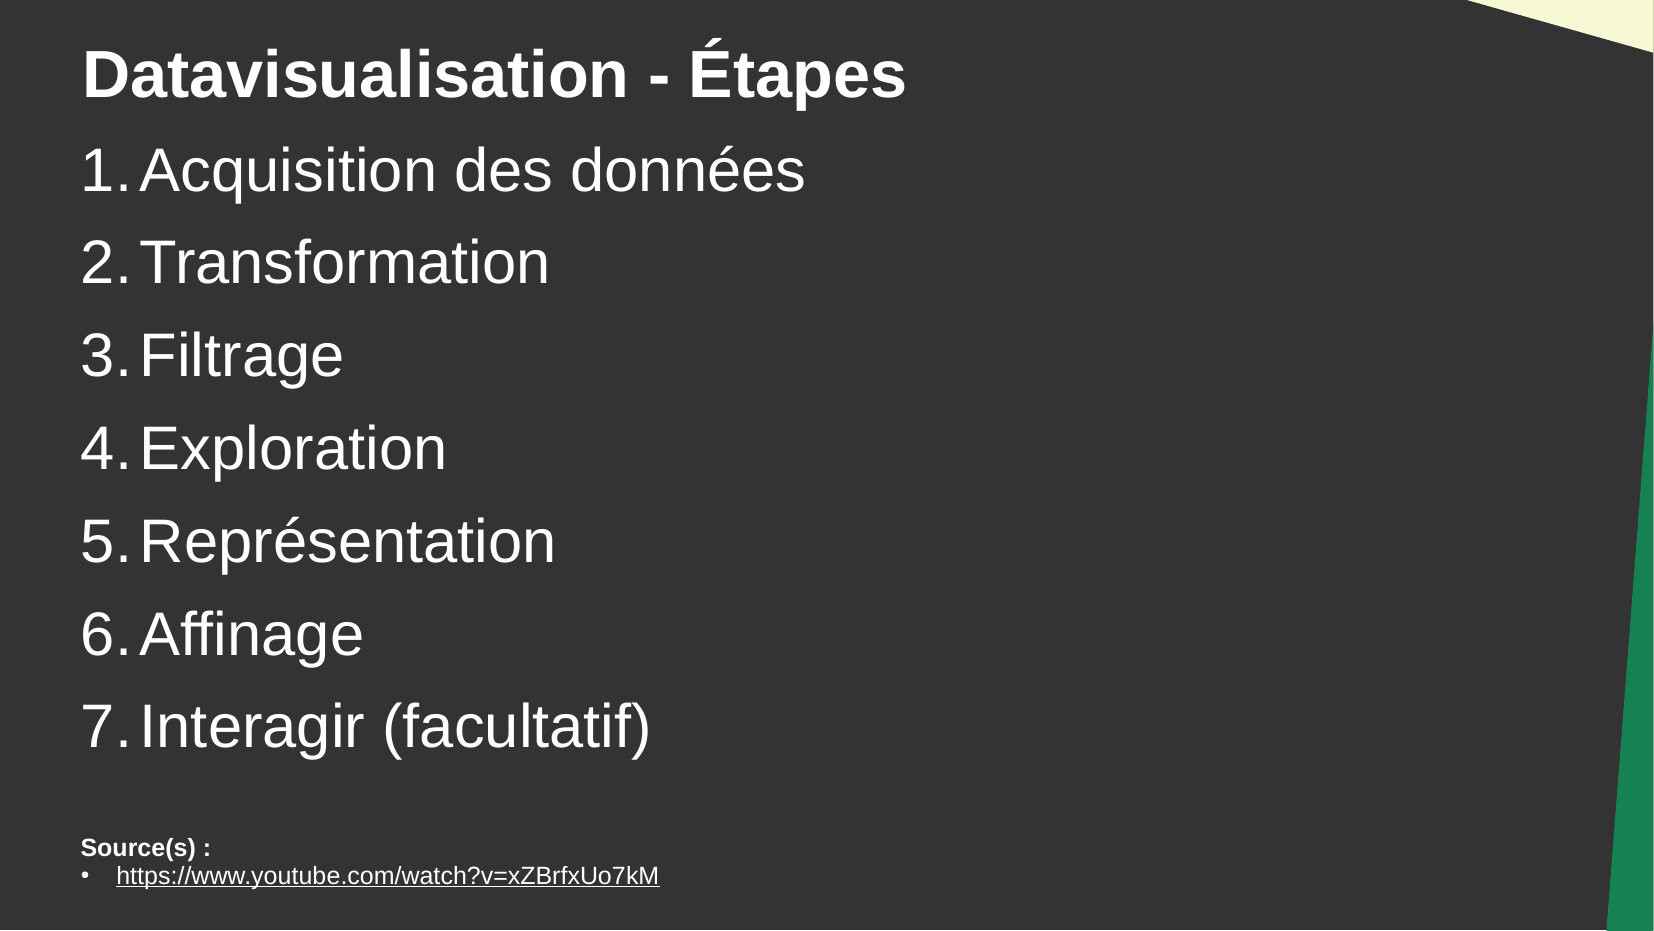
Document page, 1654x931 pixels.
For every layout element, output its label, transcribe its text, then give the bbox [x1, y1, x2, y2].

title Datavisualisation - Étapes [82, 37, 1571, 122]
text_box [1606, 315, 1654, 931]
text_box Source(s) : https://www.youtube.com/watch?v=xZBrfxUo7kM [65, 826, 1483, 926]
text_box [1466, 0, 1654, 53]
list Acquisition des données Transformation Filtrage Exploration Représentation Affinage Interagir (facultatif) [80, 135, 1560, 762]
